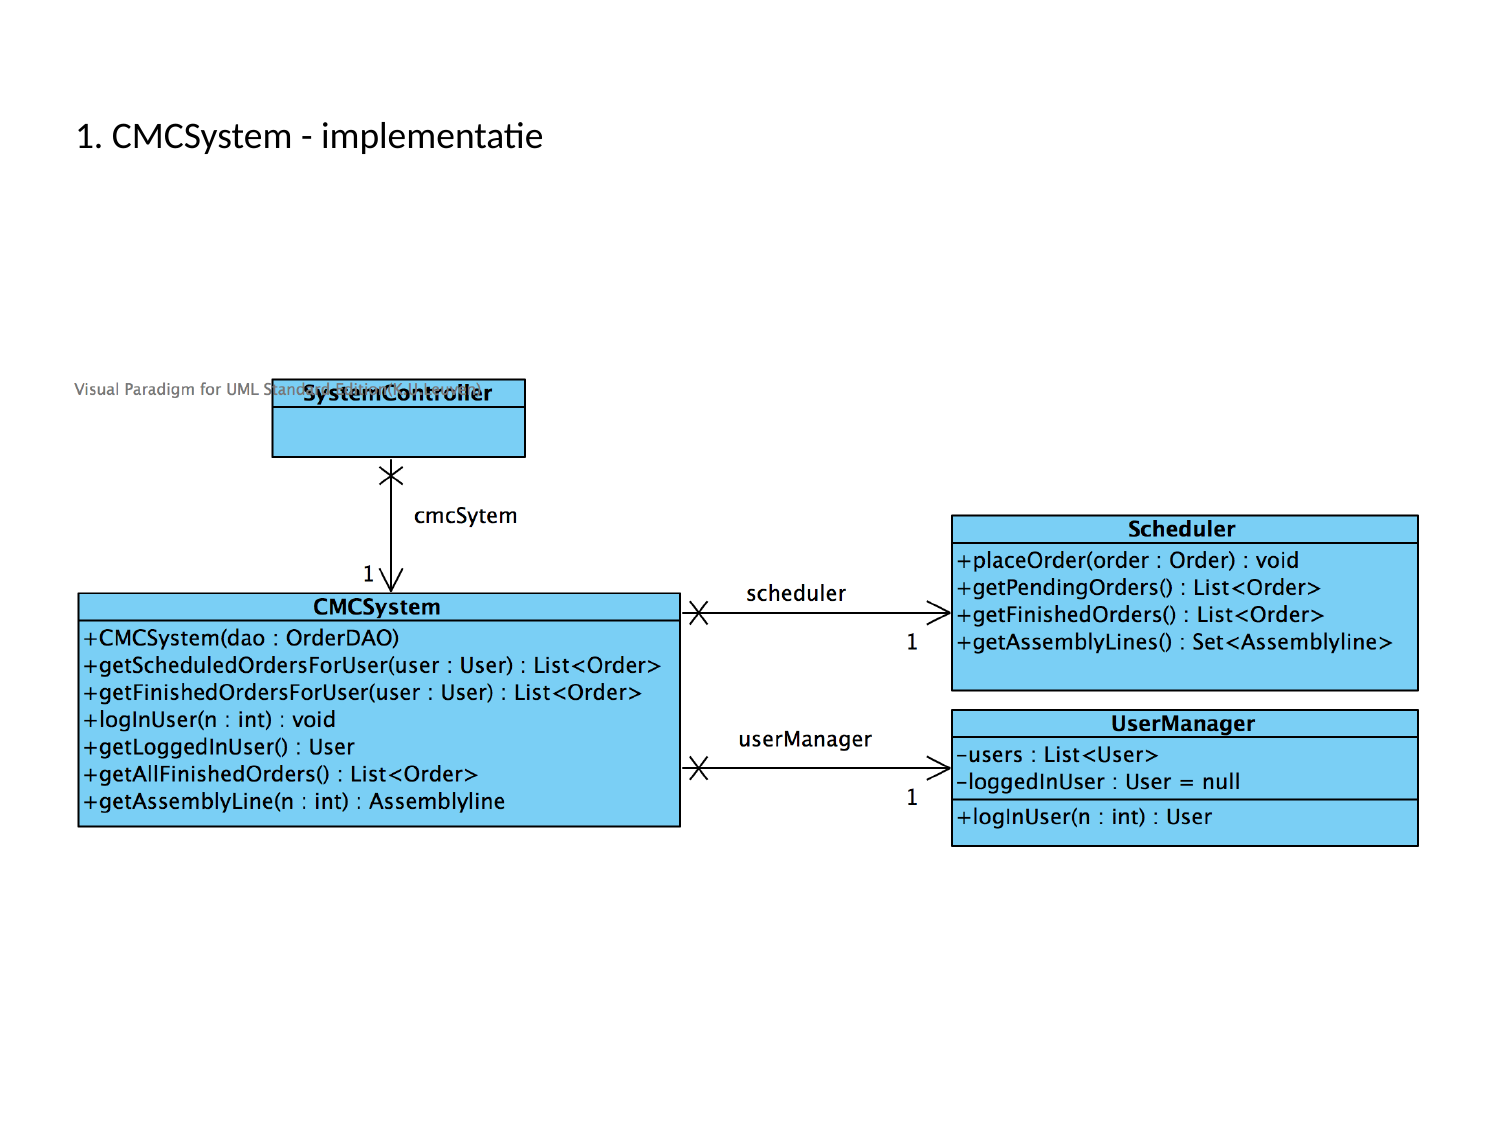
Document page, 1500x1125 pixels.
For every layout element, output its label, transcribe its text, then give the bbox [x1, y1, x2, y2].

title 1. CMCSystem - implementatie [75, 45, 1425, 233]
picture [74, 375, 1425, 892]
